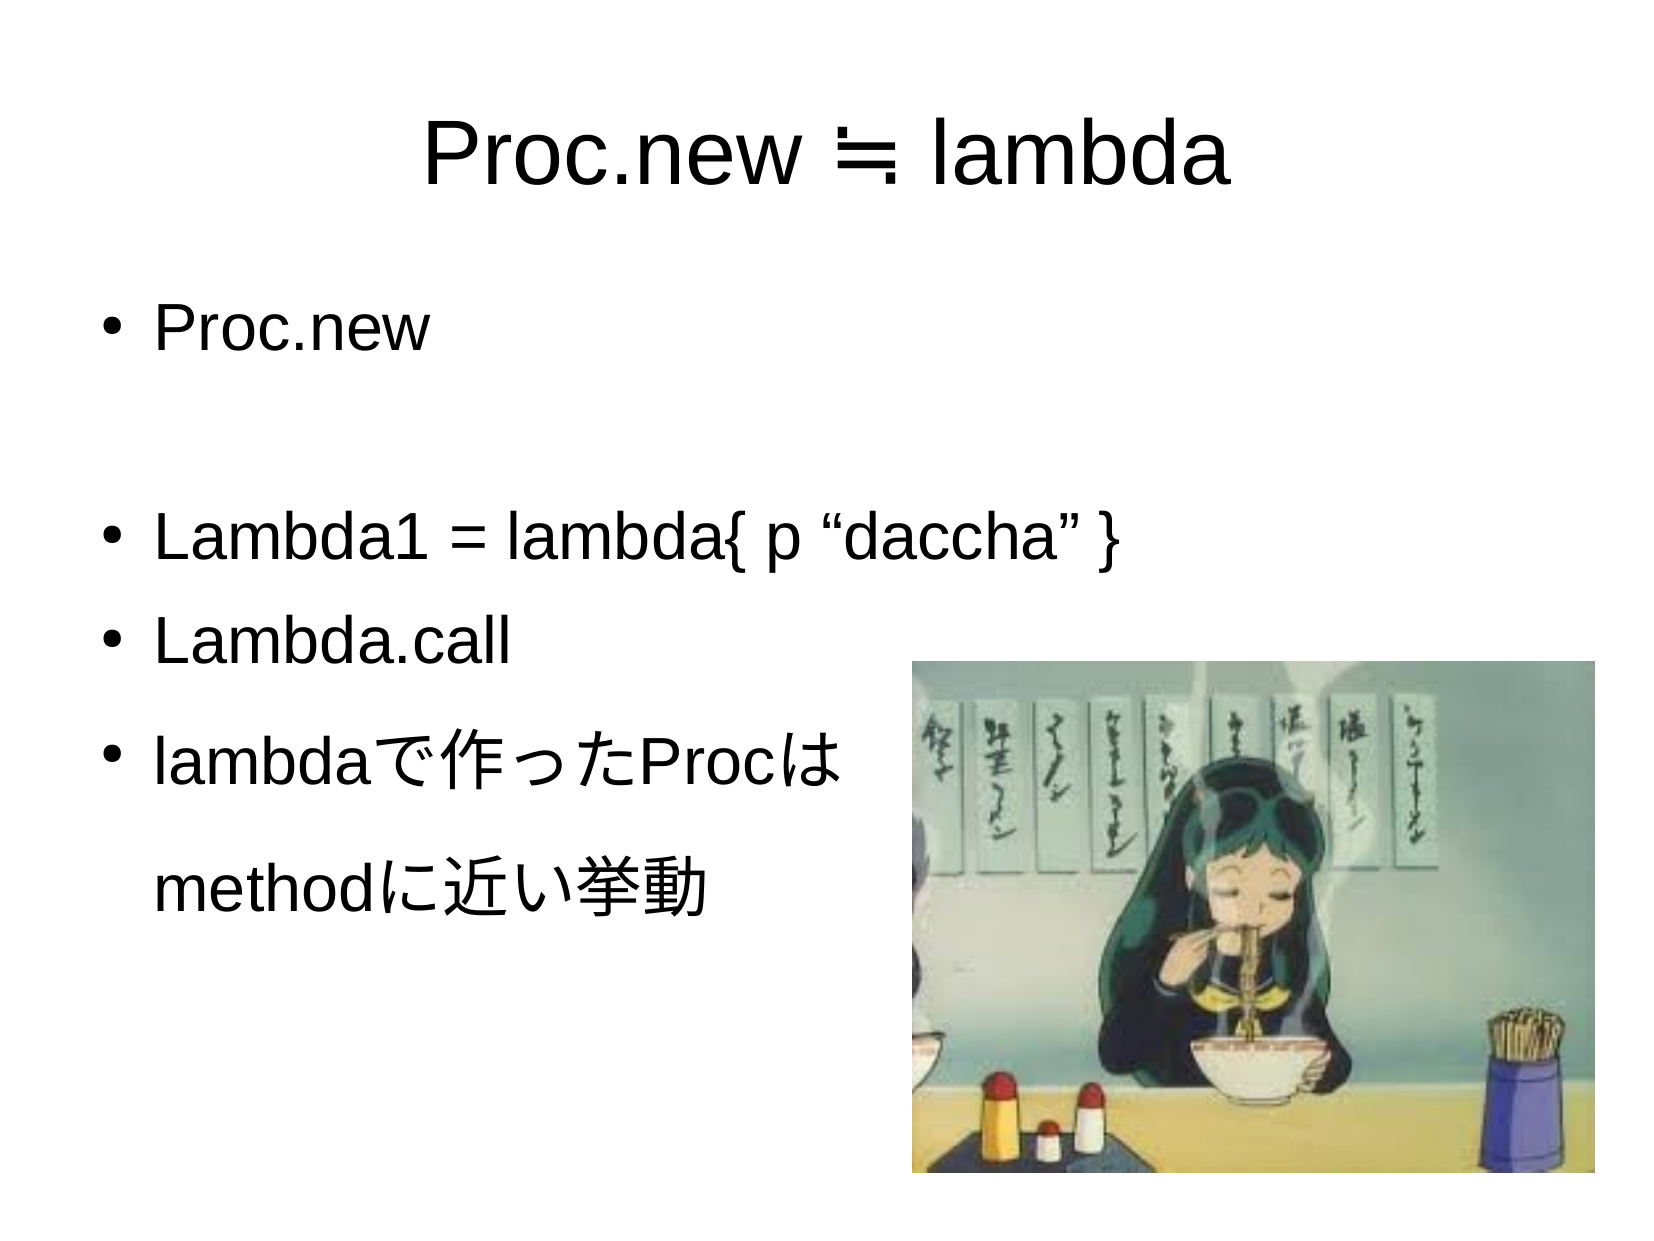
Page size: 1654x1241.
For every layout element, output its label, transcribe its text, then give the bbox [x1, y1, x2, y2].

list Proc.new Lambda1 = lambda{ p “daccha” } Lambda.call lambdaで作ったProcは methodに近い挙動 [82, 290, 1619, 1010]
picture [912, 661, 1595, 1173]
title Proc.new ≒ lambda [82, 49, 1571, 257]
